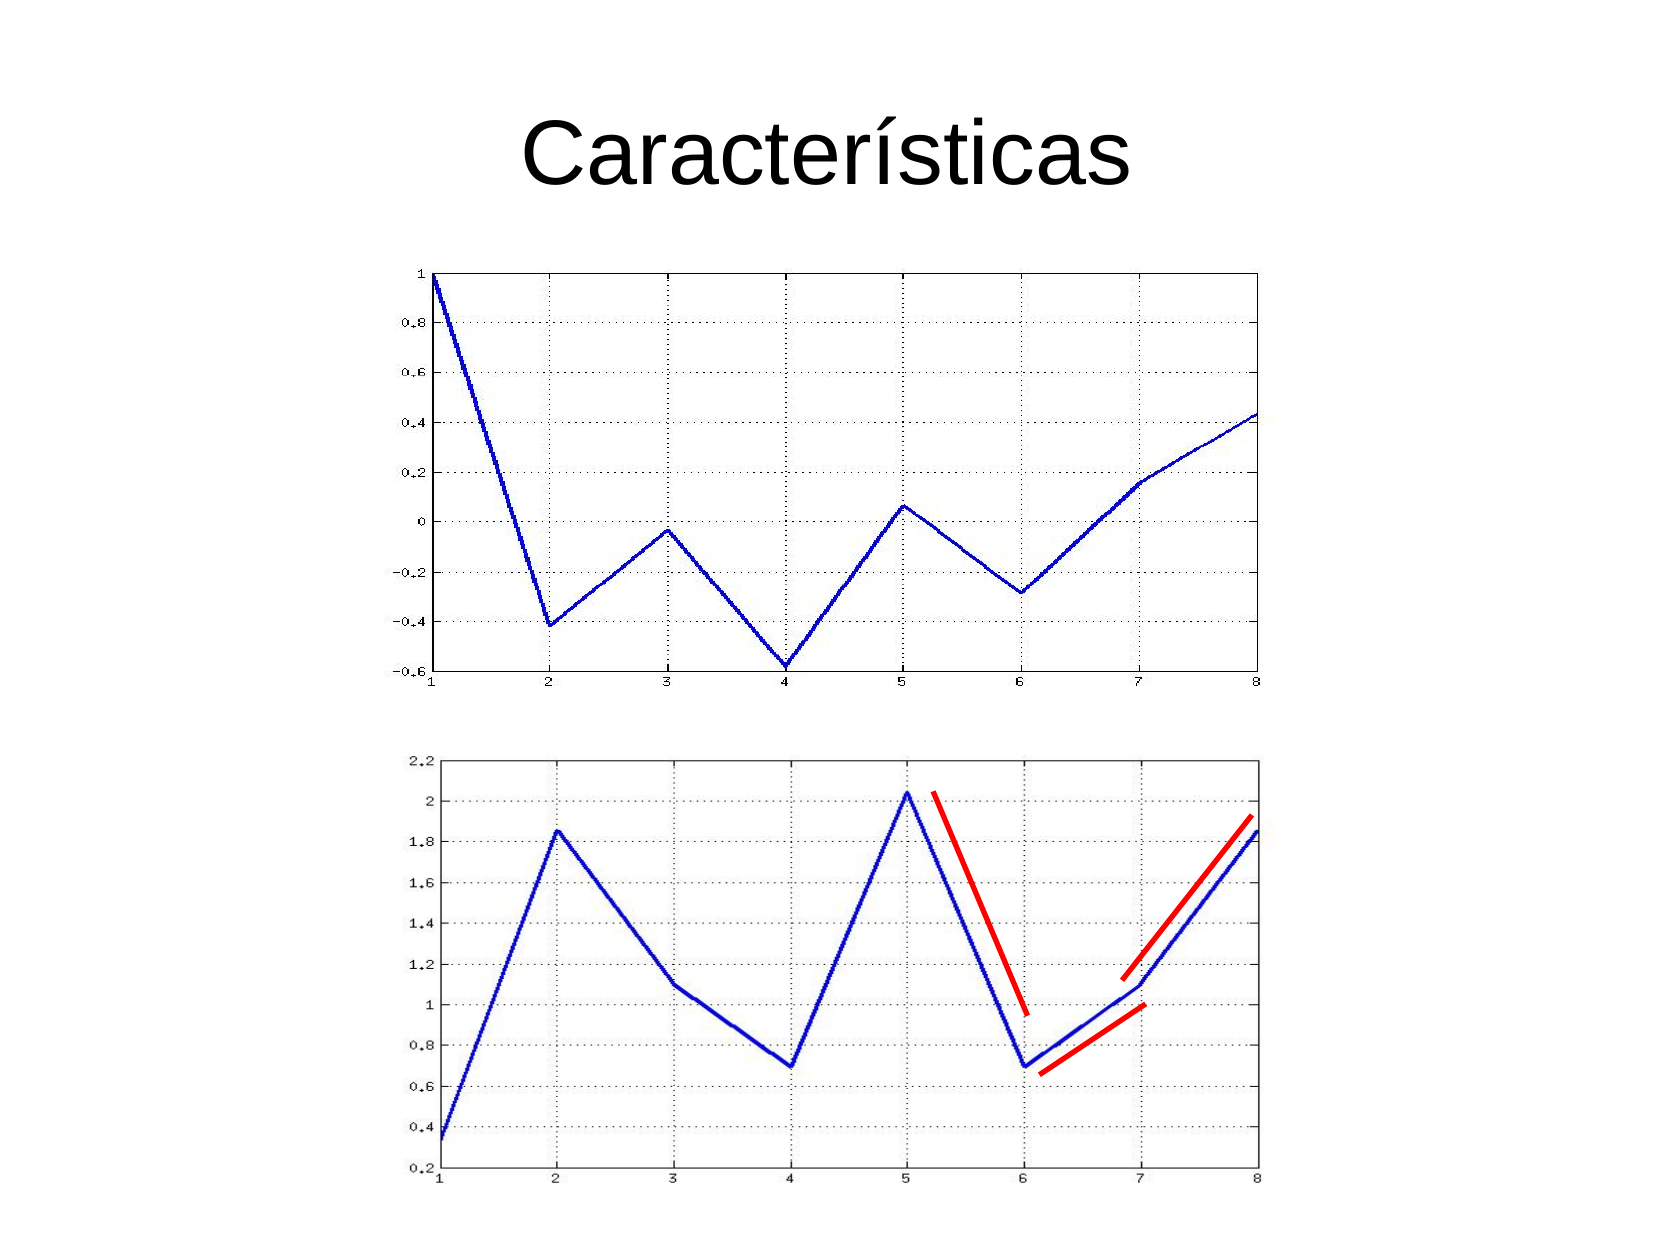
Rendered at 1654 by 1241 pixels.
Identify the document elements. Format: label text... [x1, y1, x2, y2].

title Características [82, 49, 1571, 257]
picture [295, 236, 1359, 1222]
